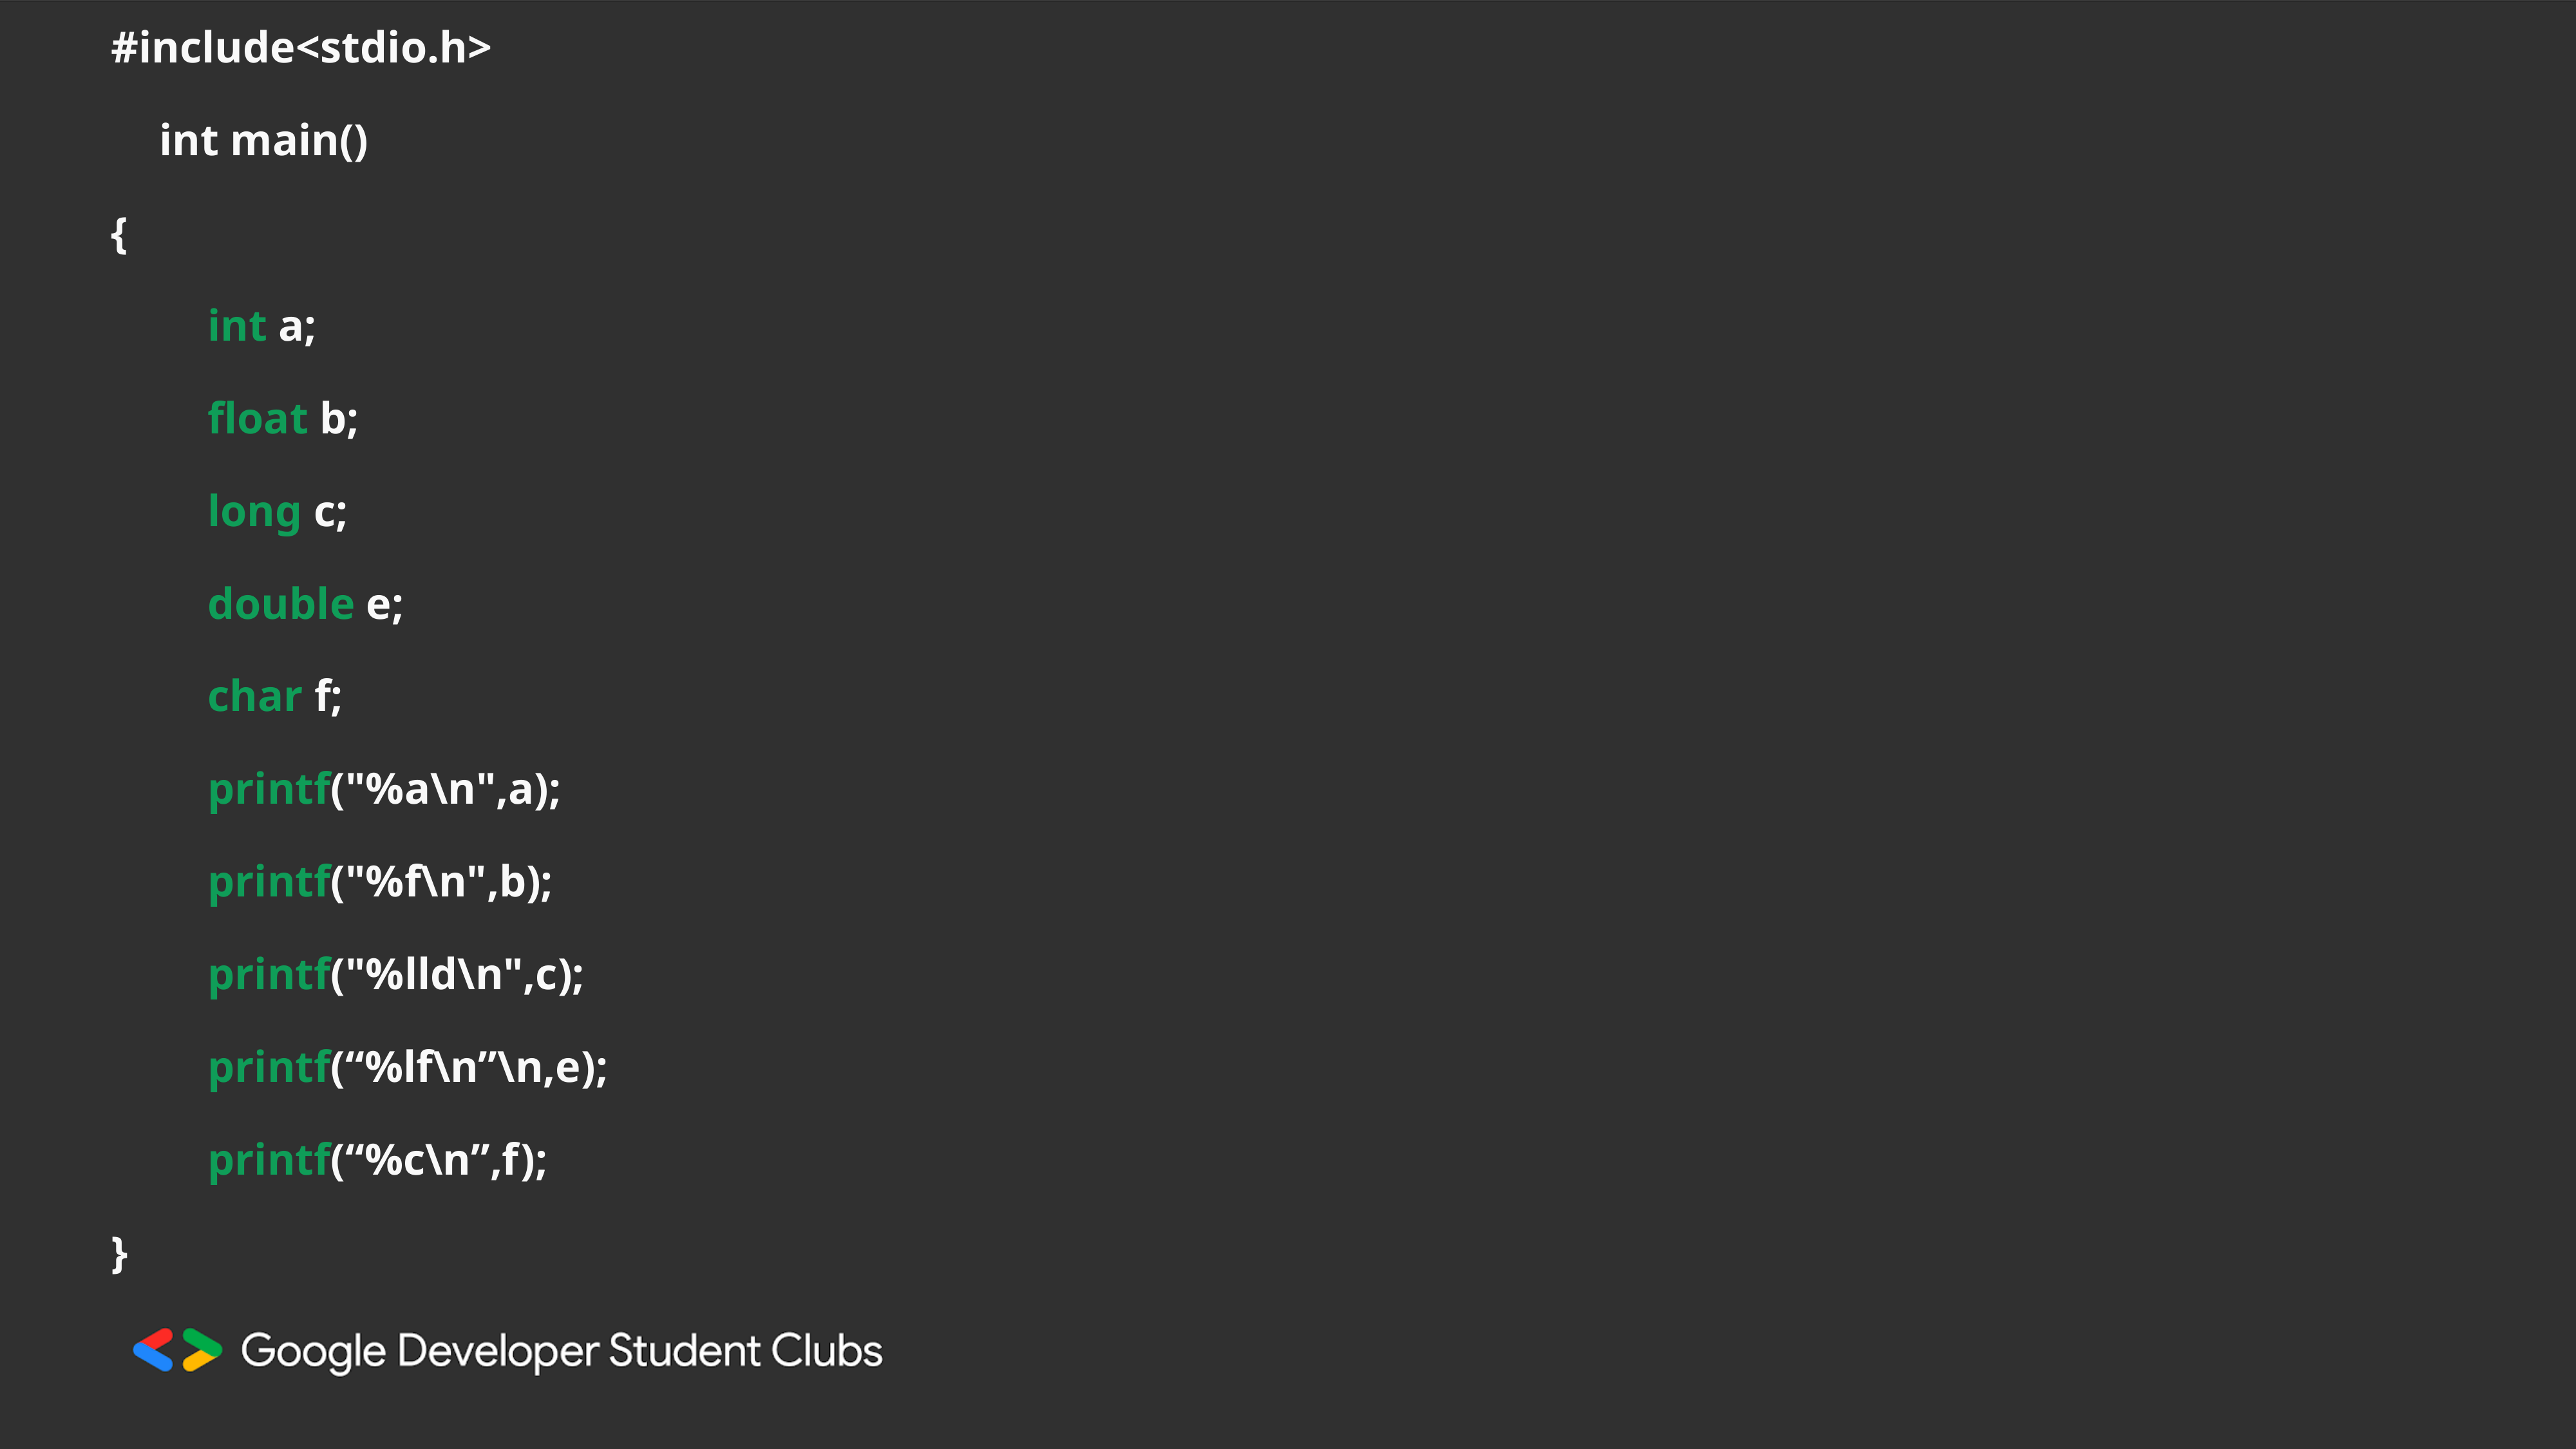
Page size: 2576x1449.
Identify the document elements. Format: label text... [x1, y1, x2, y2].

text_box #include<stdio.h> int main() { int a; float b; long c; double e; char f; printf("%a\n",a); printf("%f\n",b); printf("%lld\n",c); printf(“%lf\n”\n,e); printf(“%c\n”,f); } [106, 27, 2470, 1227]
picture [0, 0, 2576, 1449]
